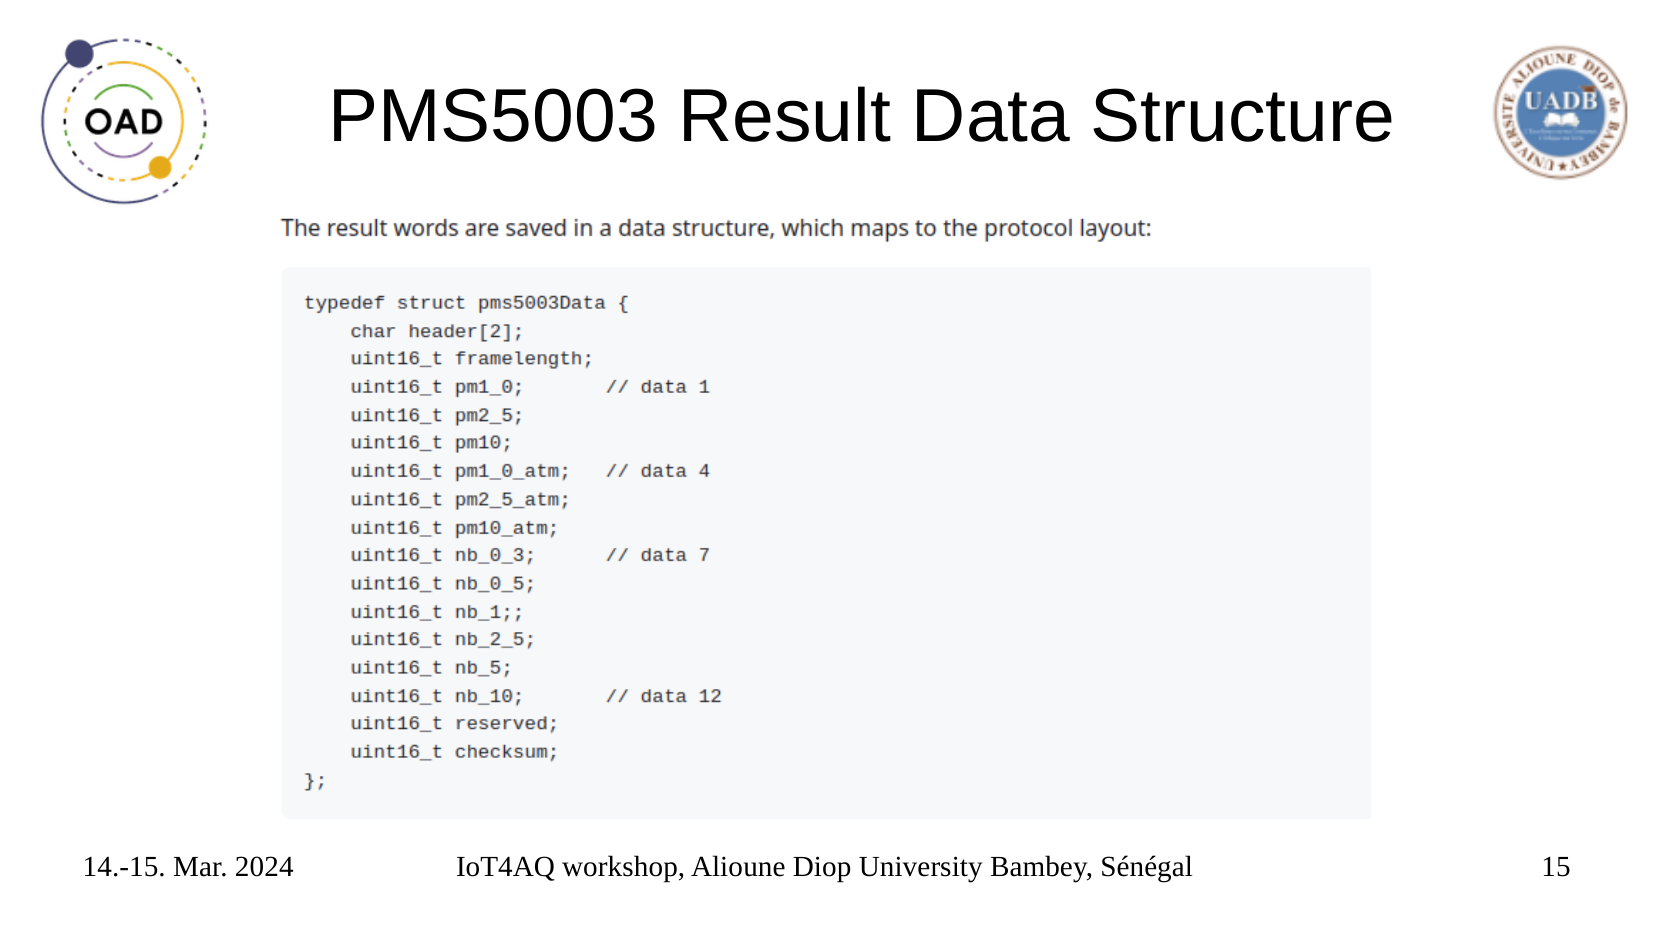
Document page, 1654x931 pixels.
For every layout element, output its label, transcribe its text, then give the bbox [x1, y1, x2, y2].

title PMS5003 Result Data Structure [278, 37, 1446, 193]
picture [0, 24, 1371, 832]
picture [1482, 37, 1641, 188]
